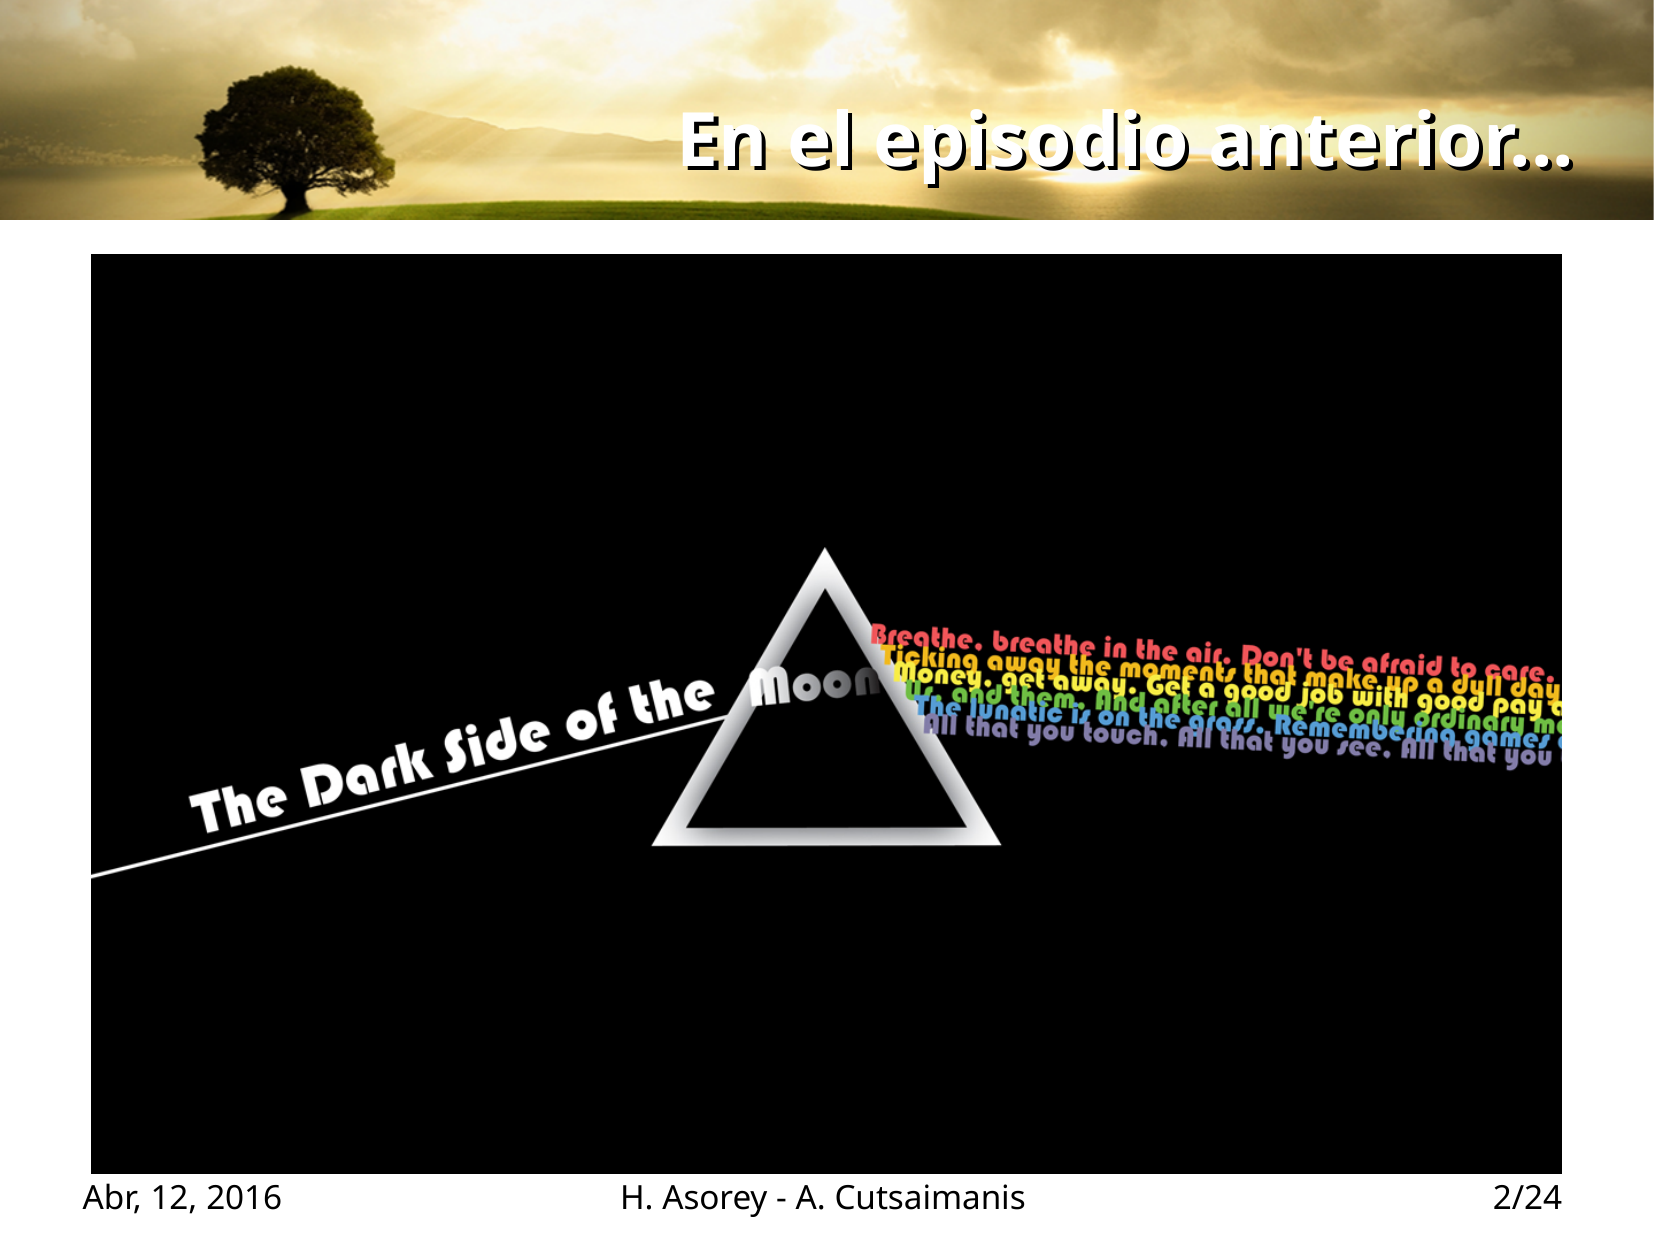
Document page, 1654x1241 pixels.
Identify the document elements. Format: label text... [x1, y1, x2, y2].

picture [0, 0, 1654, 220]
title En el episodio anterior... [86, 49, 1576, 226]
picture [91, 254, 1562, 1174]
